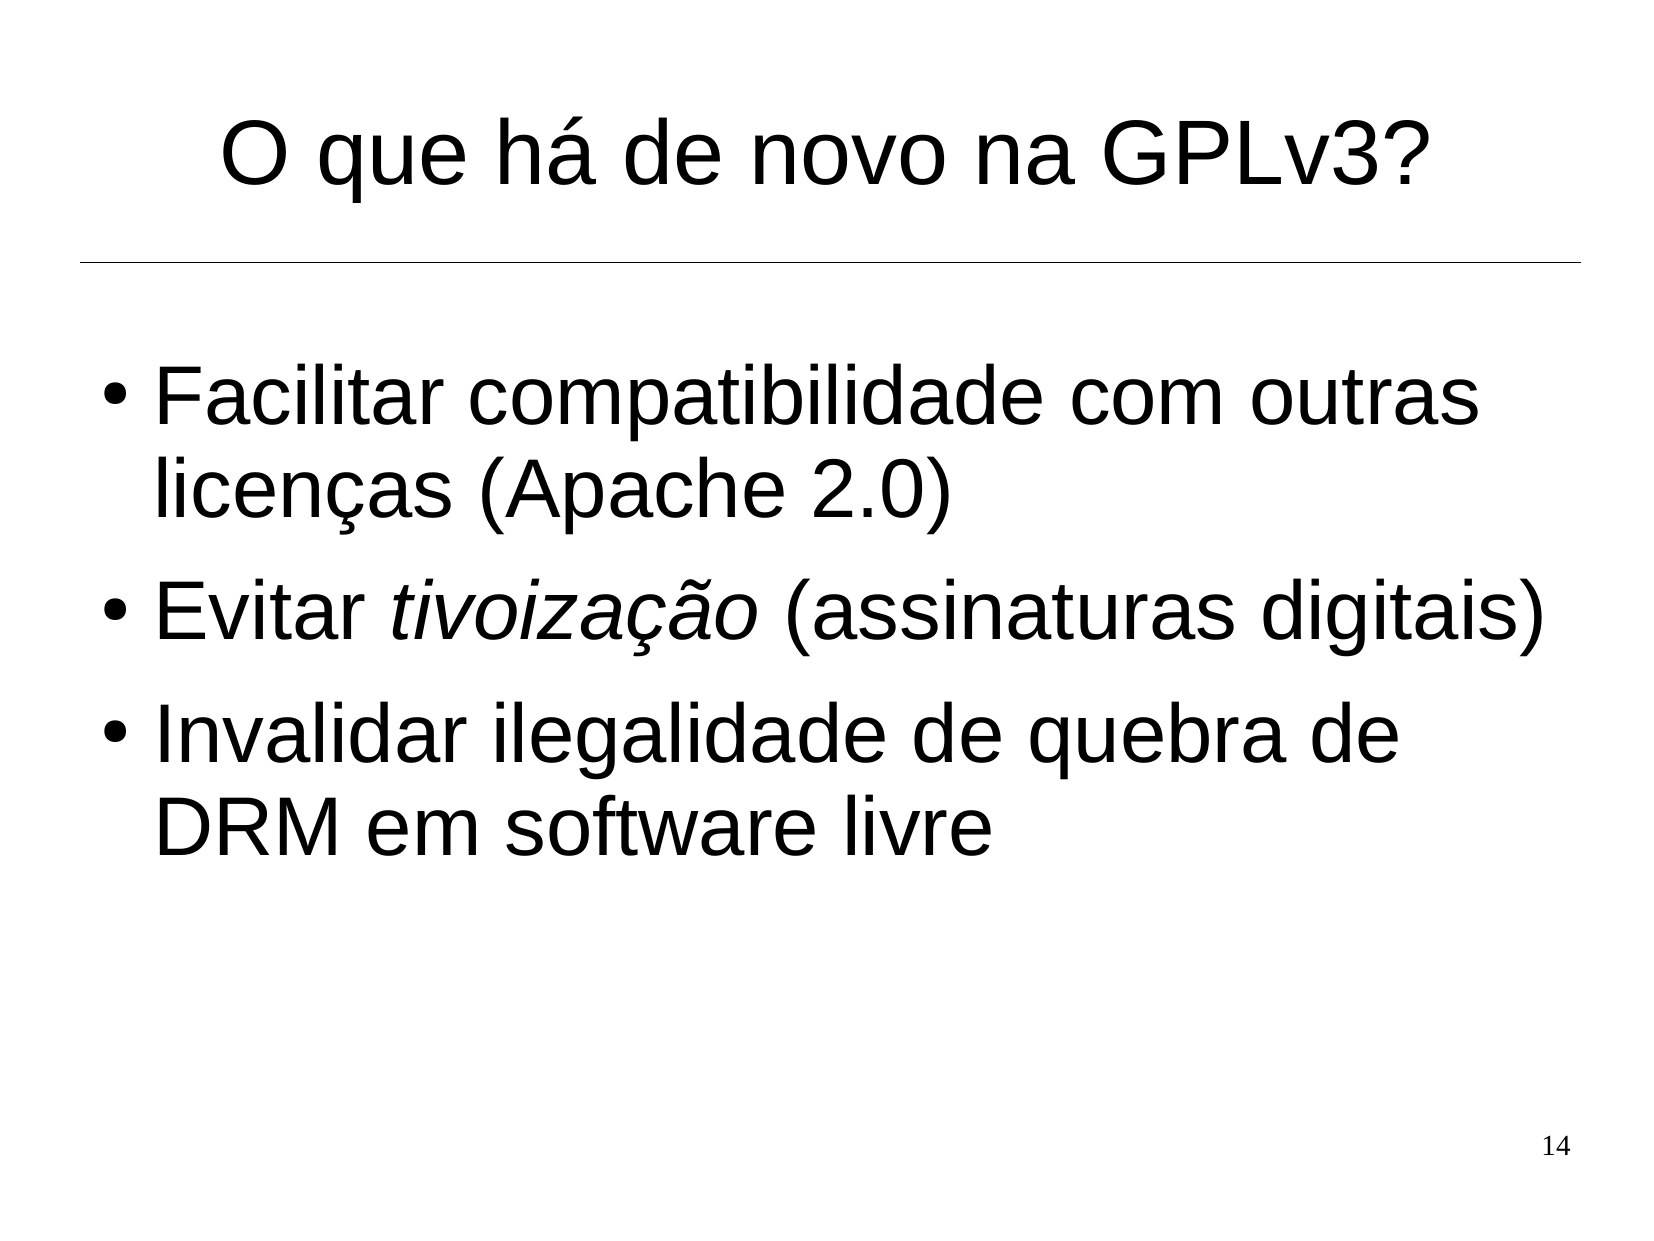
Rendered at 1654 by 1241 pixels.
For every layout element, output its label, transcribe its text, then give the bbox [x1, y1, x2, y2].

list Facilitar compatibilidade com outras licenças (Apache 2.0) Evitar tivoização (assinaturas digitais) Invalidar ilegalidade de quebra de DRM em software livre [82, 349, 1571, 1095]
title O que há de novo na GPLv3? [82, 56, 1571, 250]
